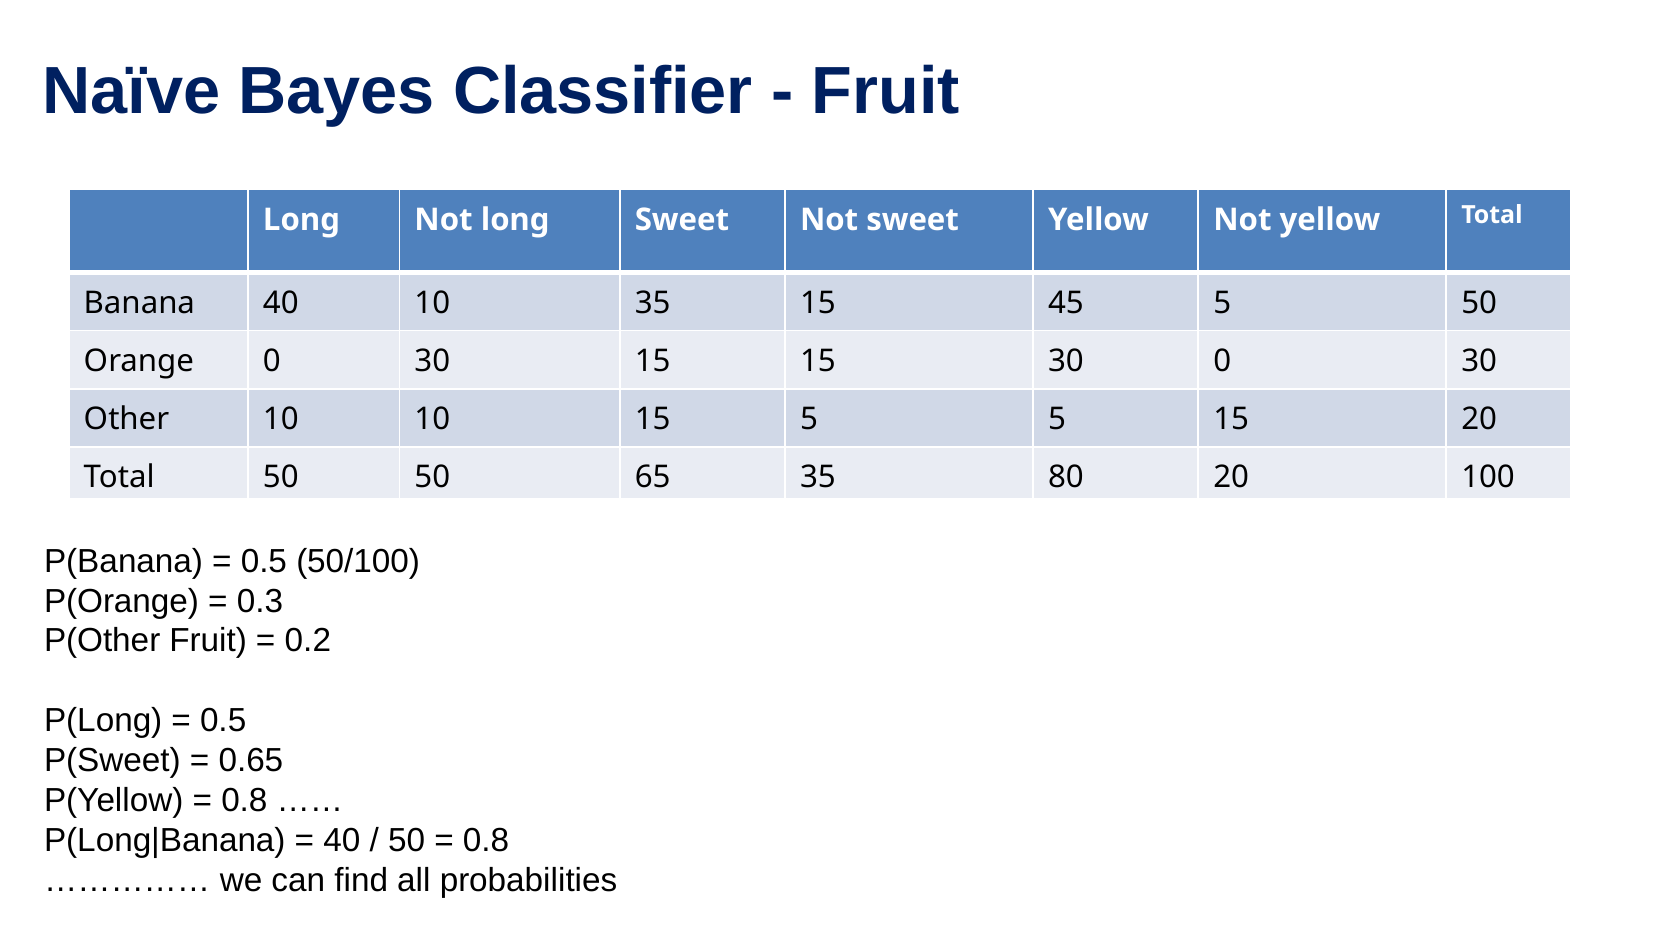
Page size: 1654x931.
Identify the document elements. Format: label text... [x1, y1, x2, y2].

title Naïve Bayes Classifier - Fruit [27, 20, 1208, 135]
table_cell 100 [1447, 448, 1570, 498]
table_cell 45 [1034, 275, 1197, 330]
text_box P(Banana) = 0.5 (50/100) P(Orange) = 0.3 P(Other Fruit) = 0.2 P(Long) = 0.5 P(Sweet) = 0.65 P(Yellow) = 0.8 …… P(Long|Banana) = 40 / 50 = 0.8 …………… we can find all probabilities [29, 531, 1518, 931]
table_cell 30 [1034, 331, 1197, 388]
table_cell 30 [1447, 331, 1570, 388]
table_cell 10 [400, 390, 619, 446]
table_header Total [1447, 190, 1570, 270]
table_header Yellow [1034, 190, 1197, 270]
table_cell 15 [786, 331, 1032, 388]
table_cell 15 [786, 275, 1032, 330]
table_header Long [249, 190, 399, 270]
table_cell 5 [1034, 390, 1197, 446]
table_header Not yellow [1199, 190, 1445, 270]
table_cell 20 [1199, 448, 1445, 498]
table_cell 10 [249, 390, 399, 446]
table_cell 35 [786, 448, 1032, 498]
table_cell Banana [70, 275, 247, 330]
table_cell 30 [400, 331, 619, 388]
table_cell Other [70, 390, 247, 446]
table_cell 35 [621, 275, 784, 330]
table_cell 50 [1447, 275, 1570, 330]
table_cell Orange [70, 331, 247, 388]
table_cell 20 [1447, 390, 1570, 446]
table_cell 0 [1199, 331, 1445, 388]
table_cell 40 [249, 275, 399, 330]
table_cell 15 [621, 390, 784, 446]
table_cell 5 [786, 390, 1032, 446]
table_header [70, 190, 247, 270]
table_header Not long [400, 190, 619, 270]
table_cell 10 [400, 275, 619, 330]
table_header Sweet [621, 190, 784, 270]
table_cell 5 [1199, 275, 1445, 330]
table_cell 80 [1034, 448, 1197, 498]
table_cell 50 [249, 448, 399, 498]
table_cell Total [70, 448, 247, 498]
table_cell 15 [621, 331, 784, 388]
table_cell 65 [621, 448, 784, 498]
table_cell 15 [1199, 390, 1445, 446]
table_cell 0 [249, 331, 399, 388]
table_header Not sweet [786, 190, 1032, 270]
table_cell 50 [400, 448, 619, 498]
